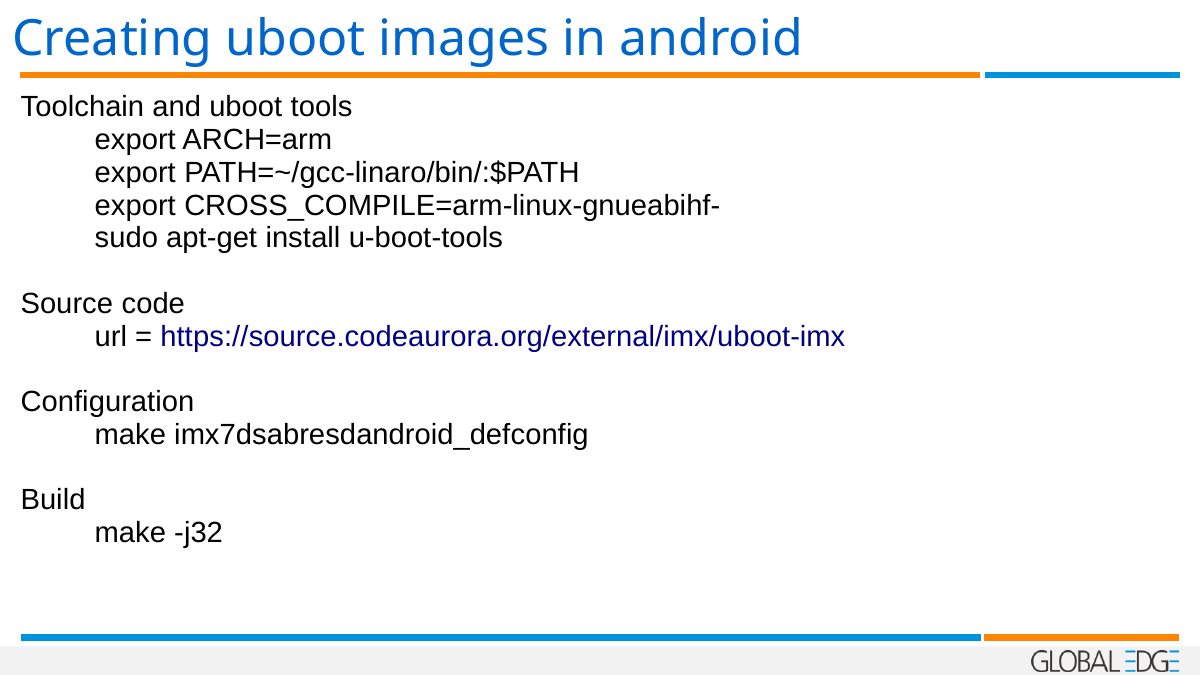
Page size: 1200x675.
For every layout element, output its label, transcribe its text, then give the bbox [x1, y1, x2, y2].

text_box Toolchain and uboot tools export ARCH=arm export PATH=~/gcc-linaro/bin/:$PATH export CROSS_COMPILE=arm-linux-gnueabihf- sudo apt-get install u-boot-tools Source code url = https://source.codeaurora.org/external/imx/uboot-imx Configuration make imx7dsabresdandroid_defconfig Build make -j32 [5, 82, 1193, 590]
picture [1031, 650, 1179, 672]
title Creating uboot images in android [12, 6, 1088, 66]
